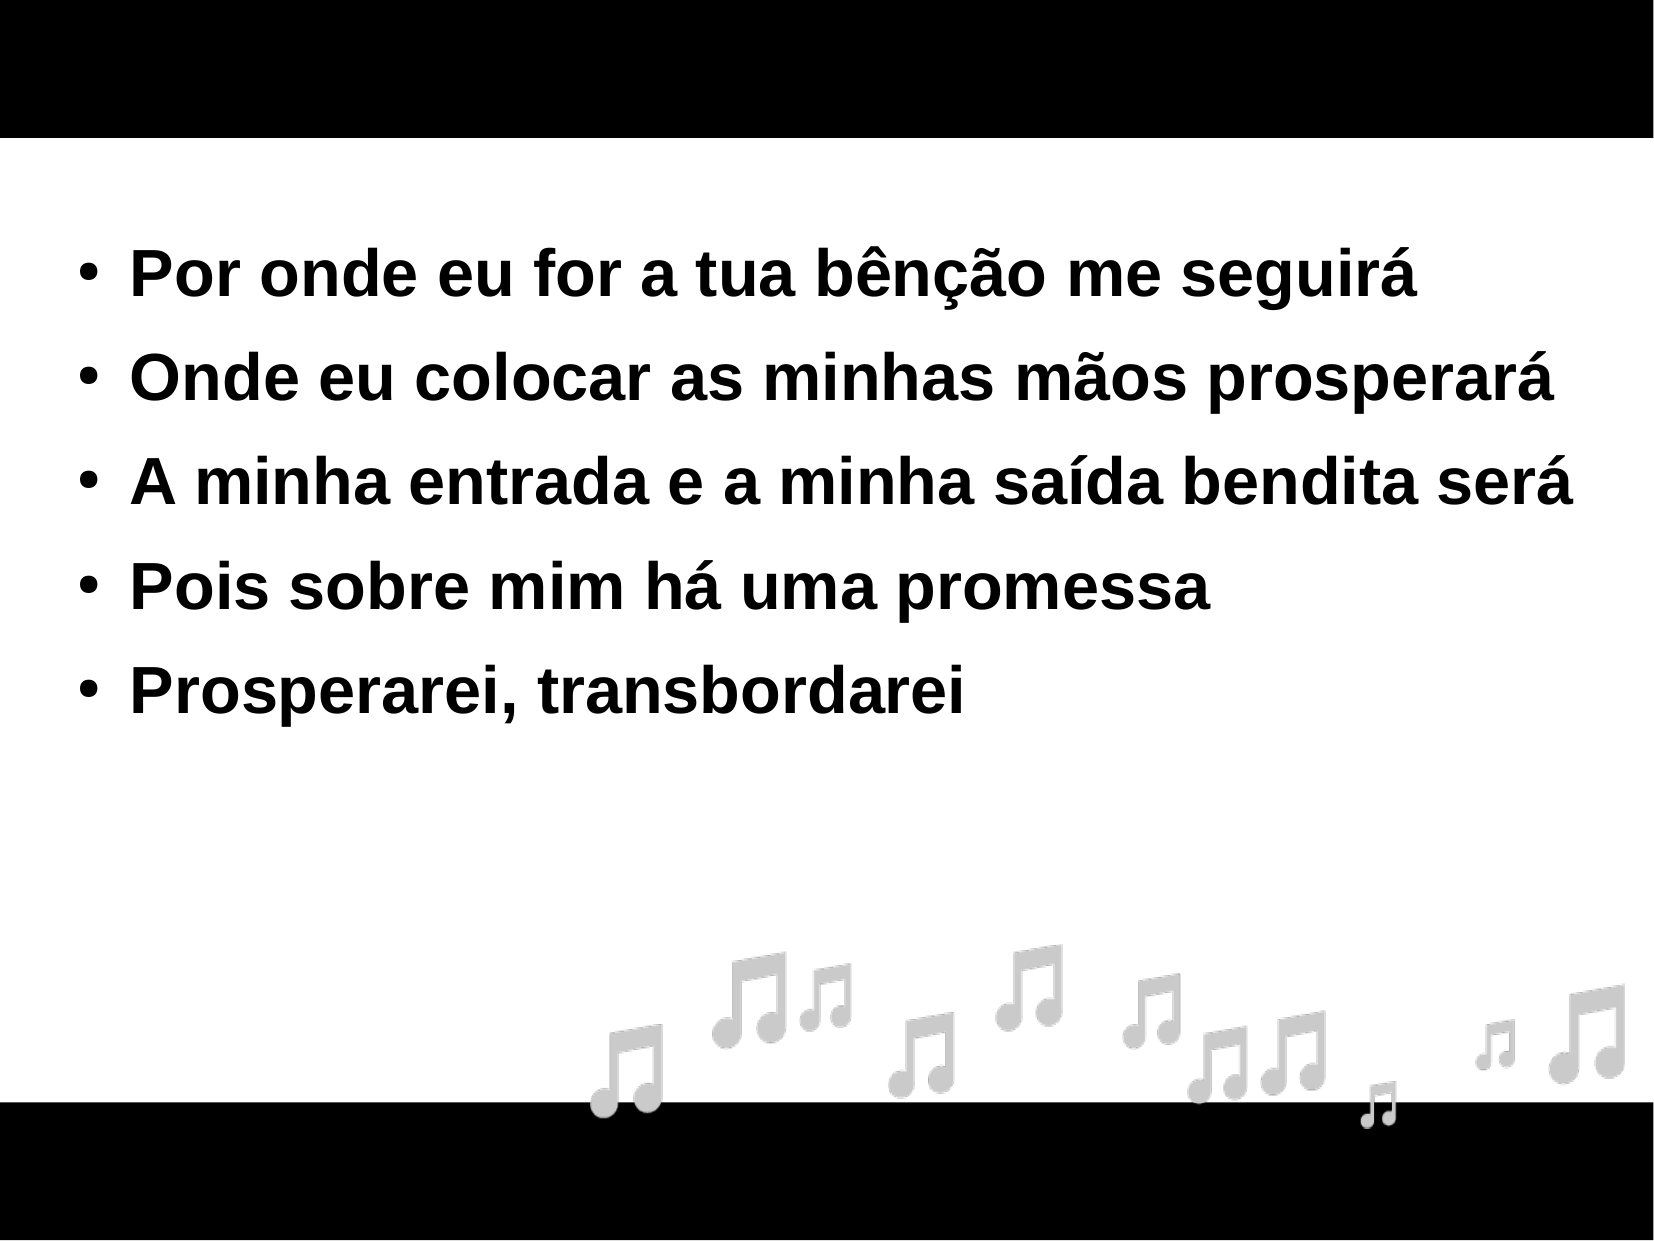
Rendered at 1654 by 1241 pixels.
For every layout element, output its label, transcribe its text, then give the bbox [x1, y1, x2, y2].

list Por onde eu for a tua bênção me seguirá Onde eu colocar as minhas mãos prosperará A minha entrada e a minha saída bendita será Pois sobre mim há uma promessa Prosperarei, transbordarei [59, 236, 1595, 1024]
